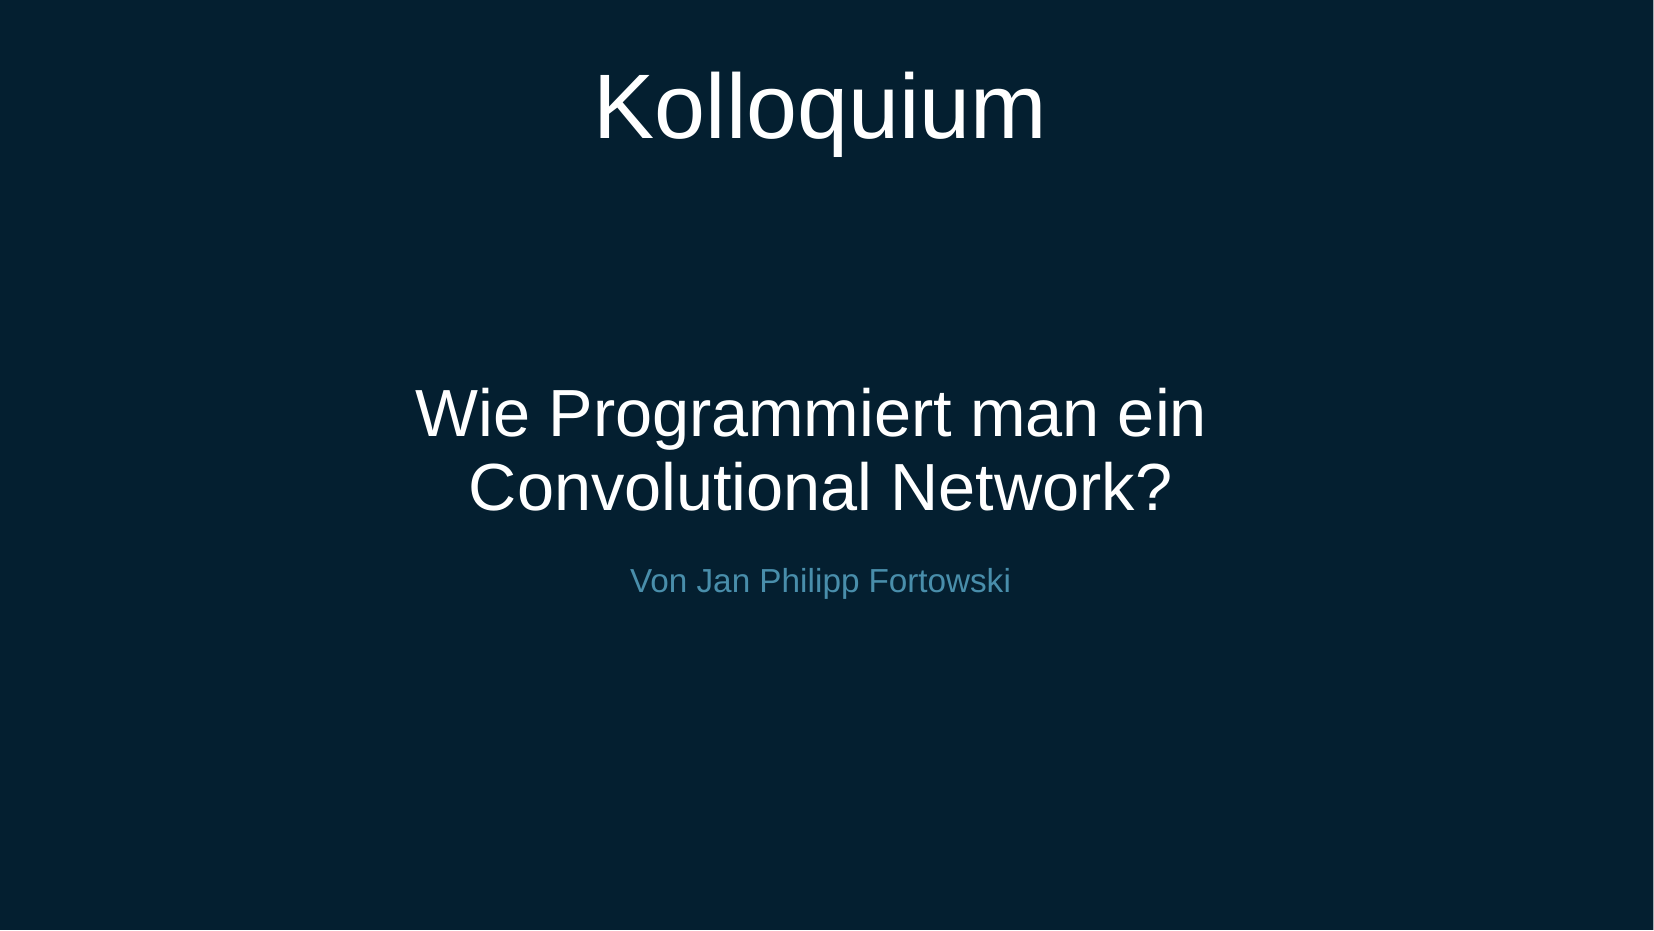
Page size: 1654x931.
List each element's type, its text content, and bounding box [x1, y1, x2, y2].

subtitle Wie Programmiert man ein Convolutional Network? Von Jan Philipp Fortowski [76, 217, 1565, 758]
title Kolloquium [76, 29, 1565, 185]
